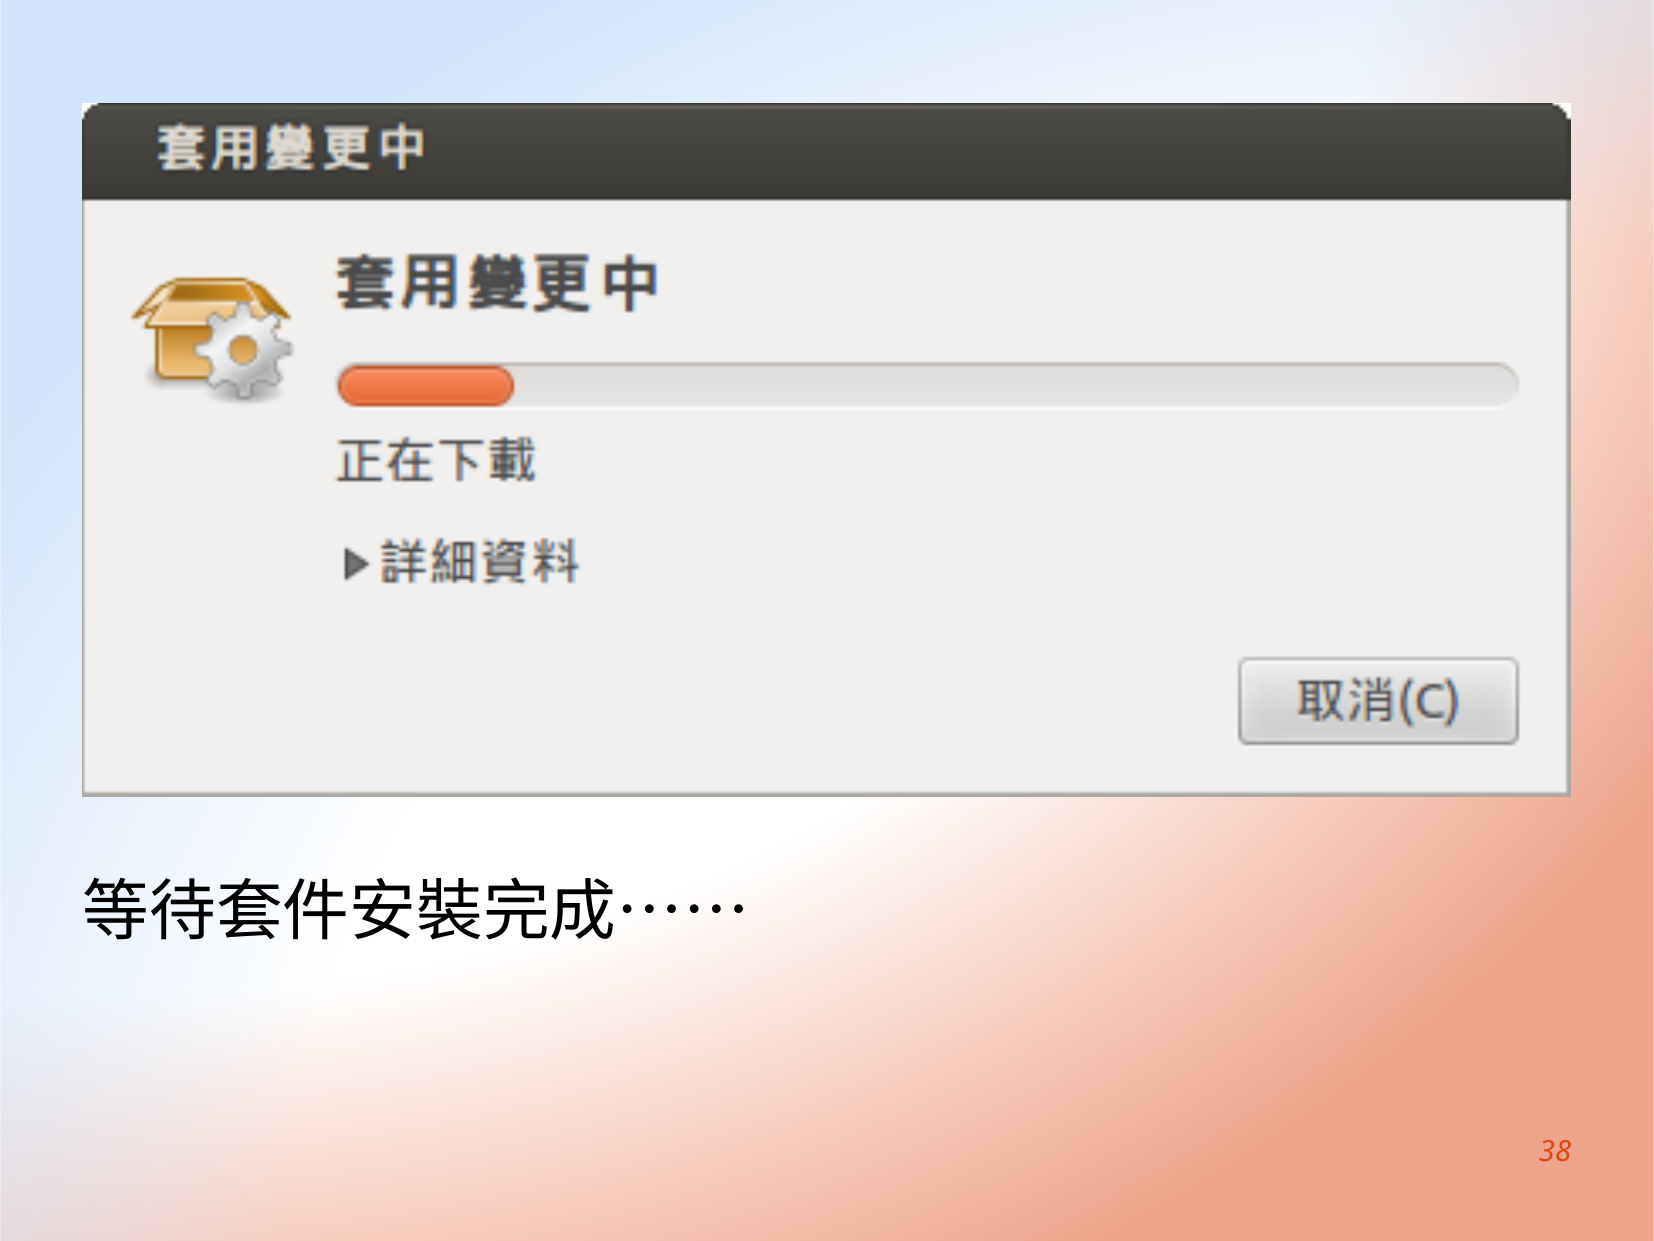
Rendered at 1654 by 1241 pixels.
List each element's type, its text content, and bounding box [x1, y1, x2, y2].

picture [0, 0, 1654, 1241]
list 等待套件安裝完成…… [82, 857, 1571, 1201]
